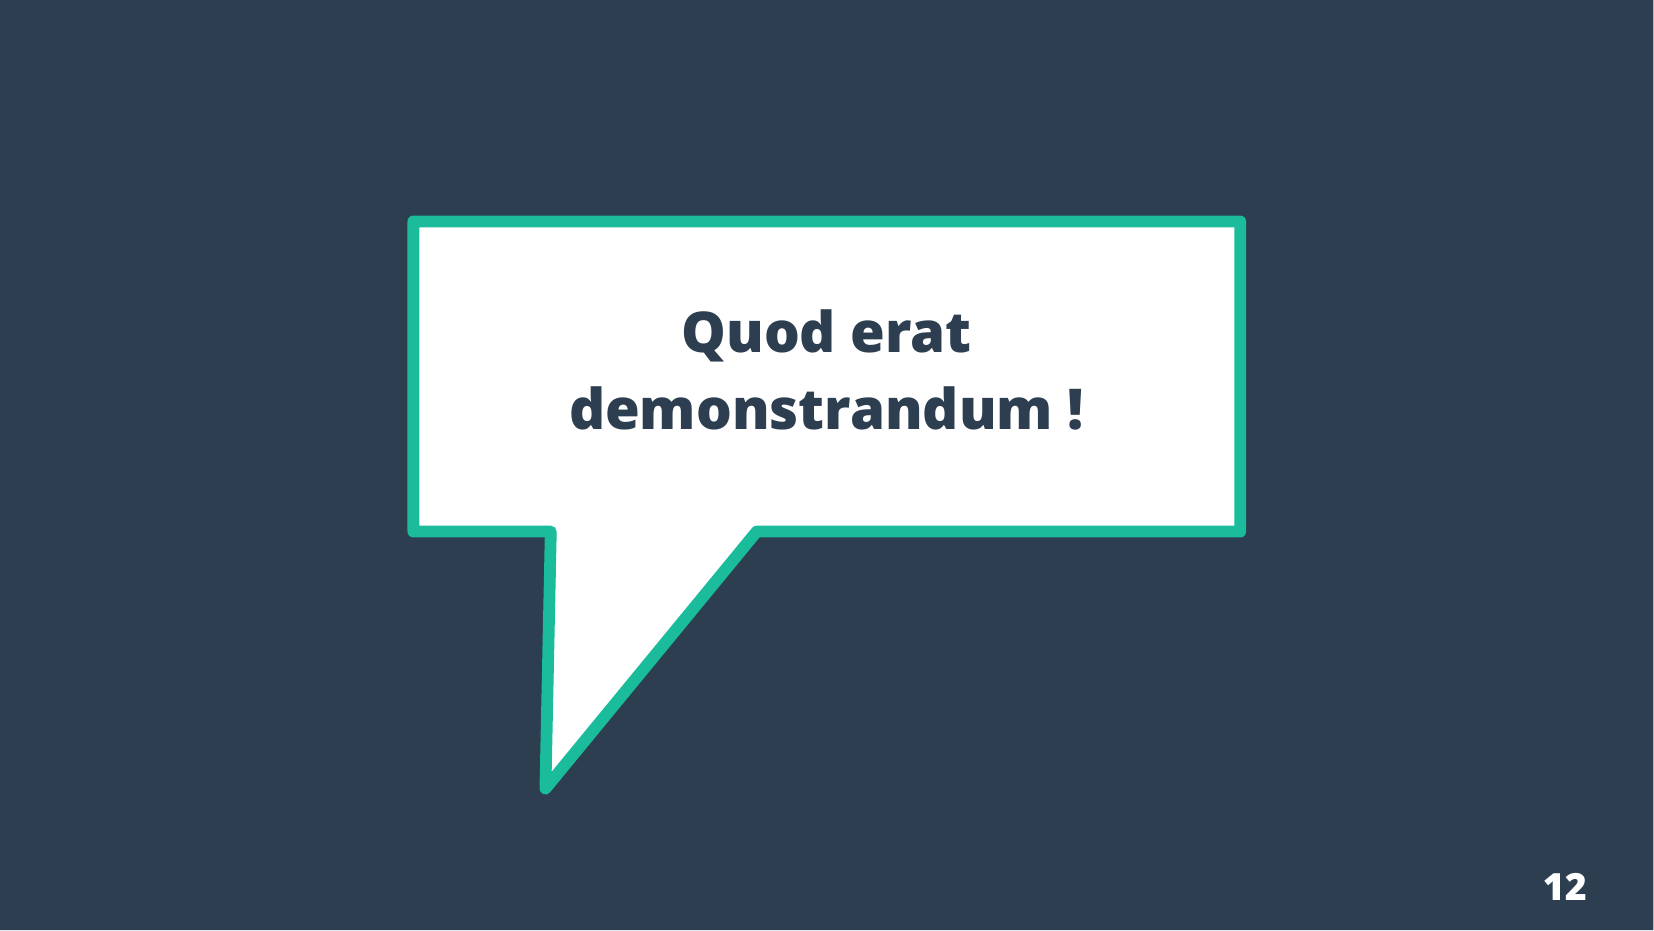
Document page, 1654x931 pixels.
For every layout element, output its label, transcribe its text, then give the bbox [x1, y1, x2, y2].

title Quod erat demonstrandum ! [442, 236, 1211, 502]
